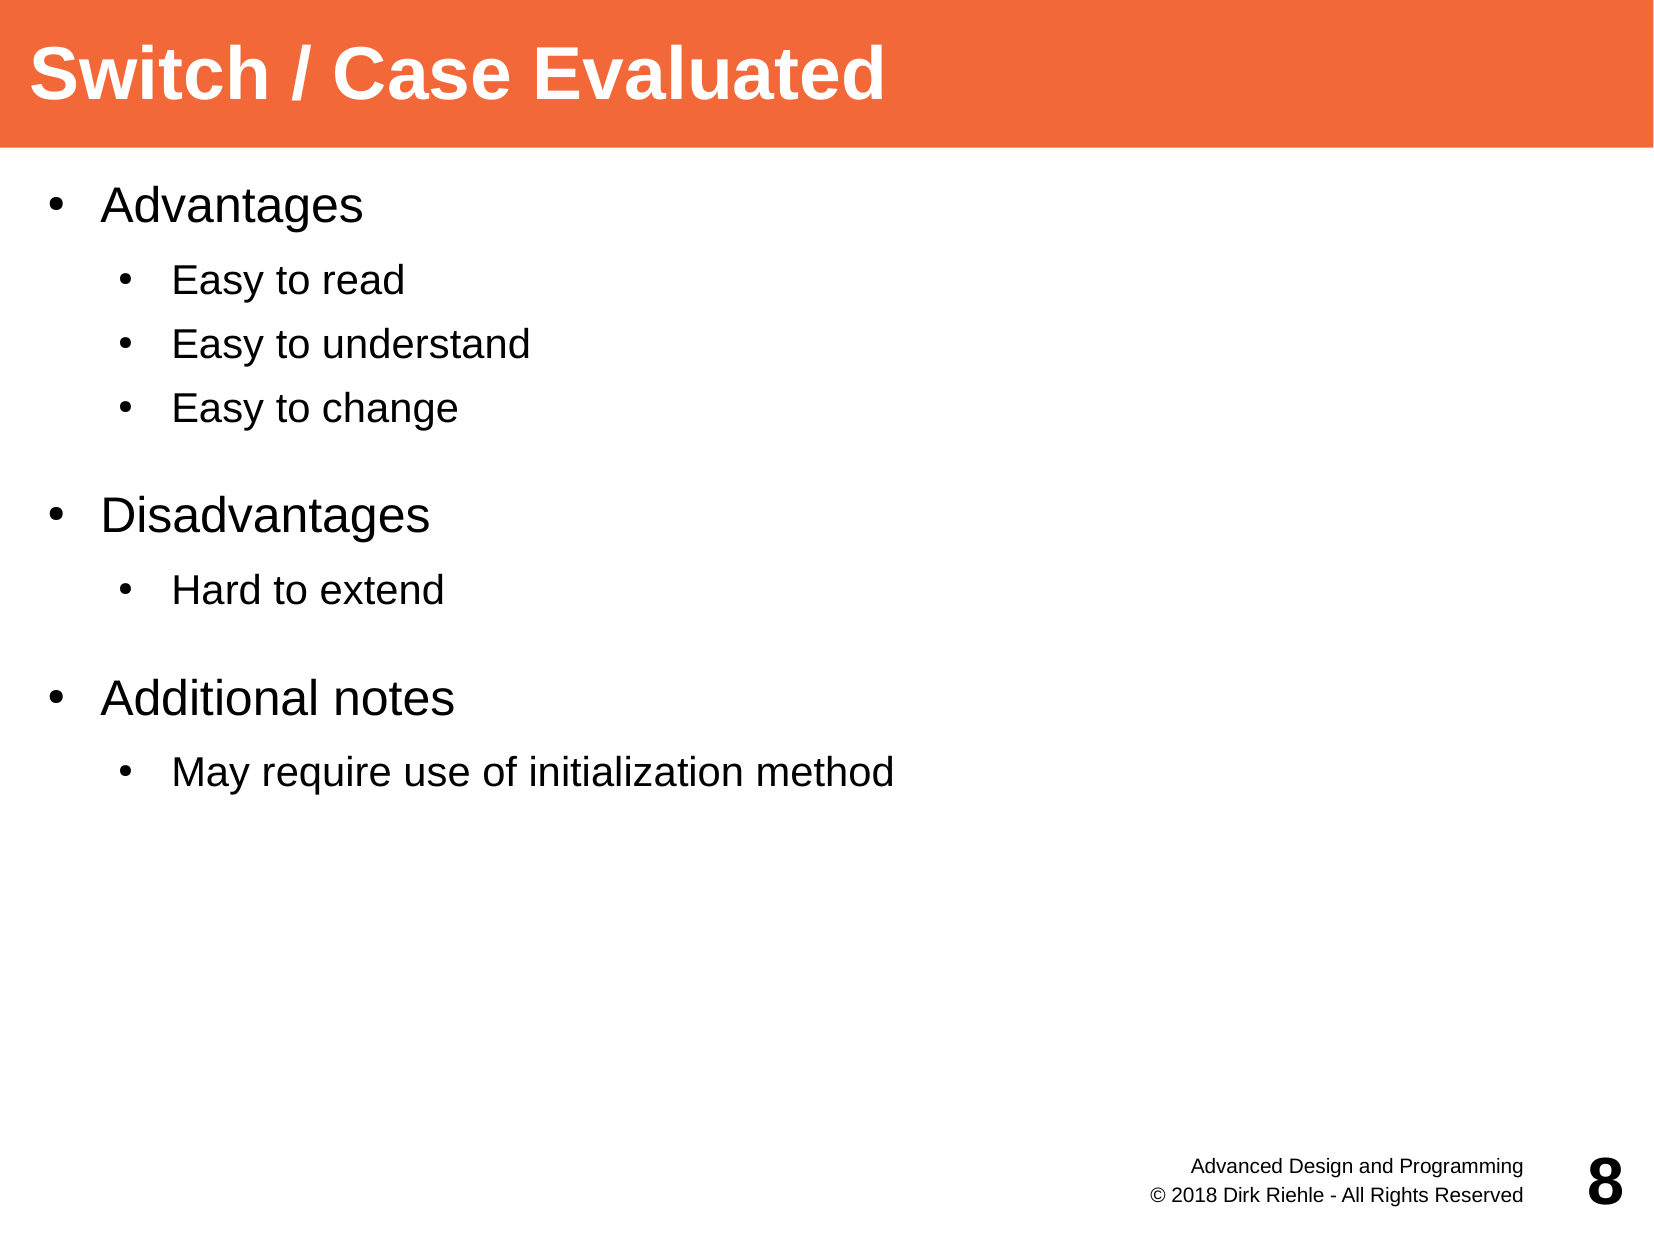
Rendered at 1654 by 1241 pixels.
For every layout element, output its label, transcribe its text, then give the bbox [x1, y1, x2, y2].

list Advantages Easy to read Easy to understand Easy to change Disadvantages Hard to extend Additional notes May require use of initialization method [29, 177, 1625, 1063]
title Switch / Case Evaluated [0, 0, 1654, 148]
